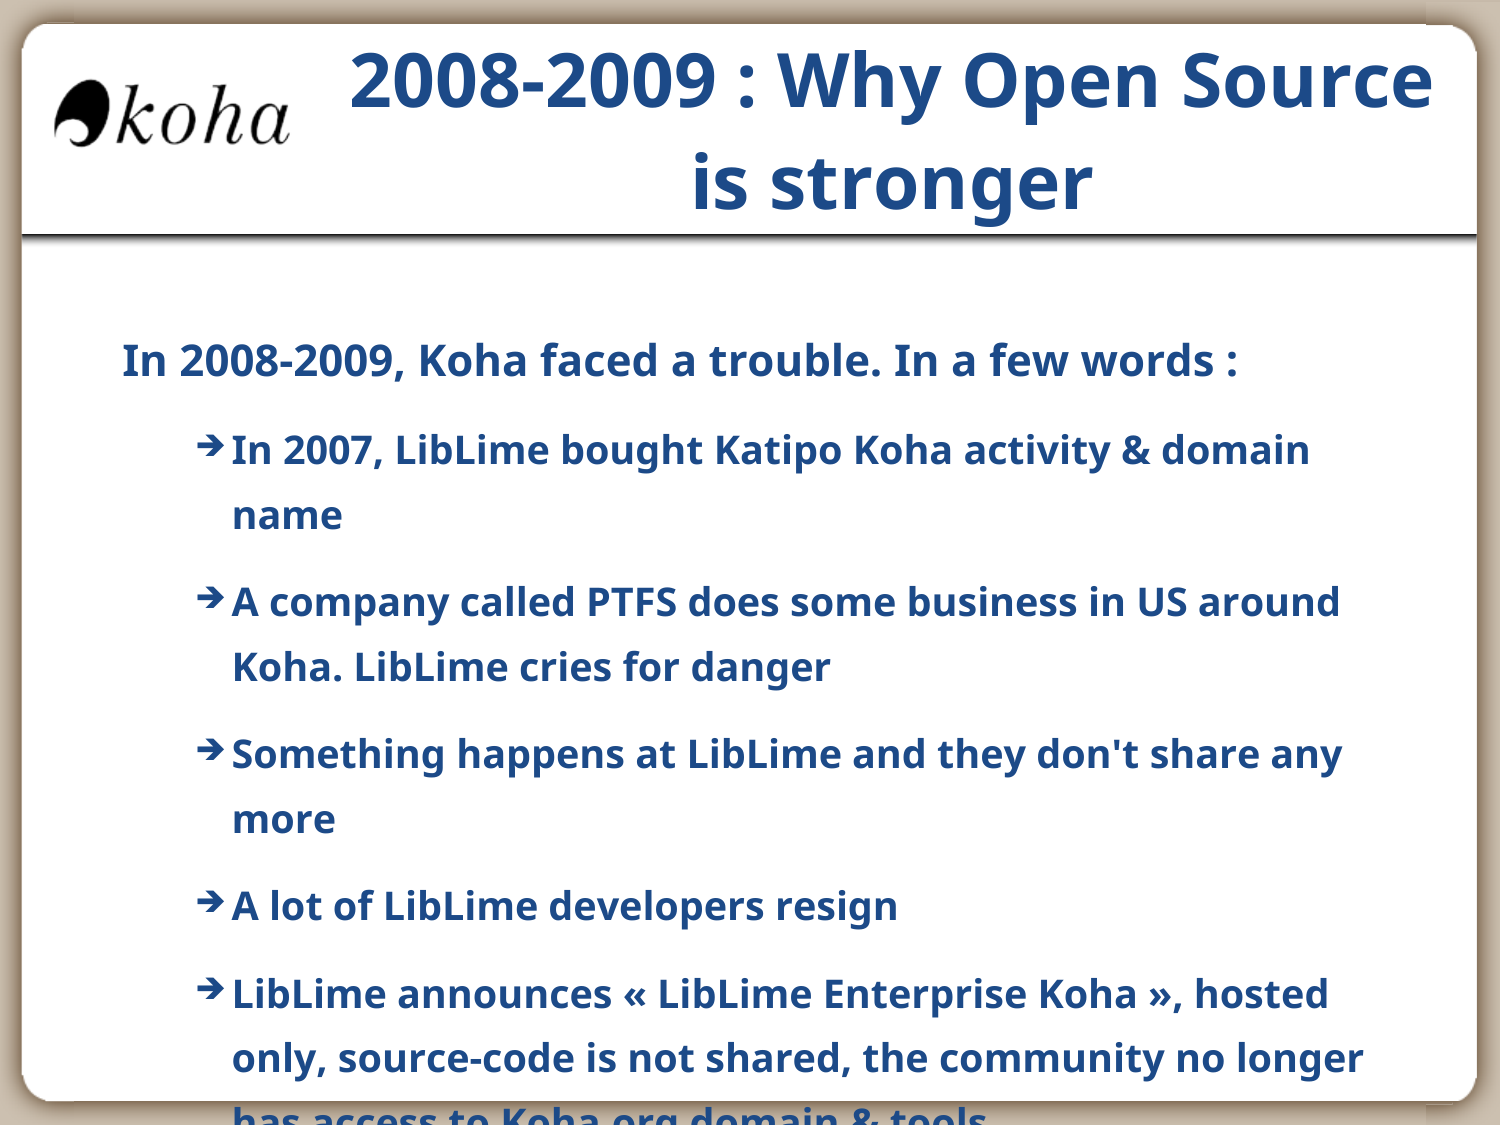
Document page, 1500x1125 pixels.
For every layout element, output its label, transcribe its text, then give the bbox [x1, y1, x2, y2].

picture [914, 1120, 923, 1125]
title 2008-2009 : Why Open Source is stronger [315, 0, 1463, 260]
picture [939, 1120, 948, 1125]
picture [473, 1120, 482, 1125]
picture [559, 1120, 567, 1125]
picture [534, 1120, 543, 1125]
picture [722, 1120, 731, 1125]
picture [383, 1119, 391, 1124]
picture [662, 1120, 670, 1125]
picture [822, 1120, 830, 1125]
picture [0, 0, 1500, 1125]
picture [697, 1120, 705, 1125]
picture [748, 1120, 756, 1125]
picture [240, 1120, 248, 1125]
list In 2008-2009, Koha faced a trouble. In a few words : In 2007, LibLime bought Katipo Koha activity & domain name A company called PTFS does some business in US around Koha. LibLime cries for danger Something happens at LibLime and they don't share any more A lot of LibLime developers resign LibLime announces « LibLime Enterprise Koha », hosted only, source-code is not shared, the community no longer has access to Koha.org domain & tools PTFS buy LibLime. It's now PTFS/LibLime (early 2010) [118, 317, 1382, 1061]
picture [619, 1120, 628, 1125]
